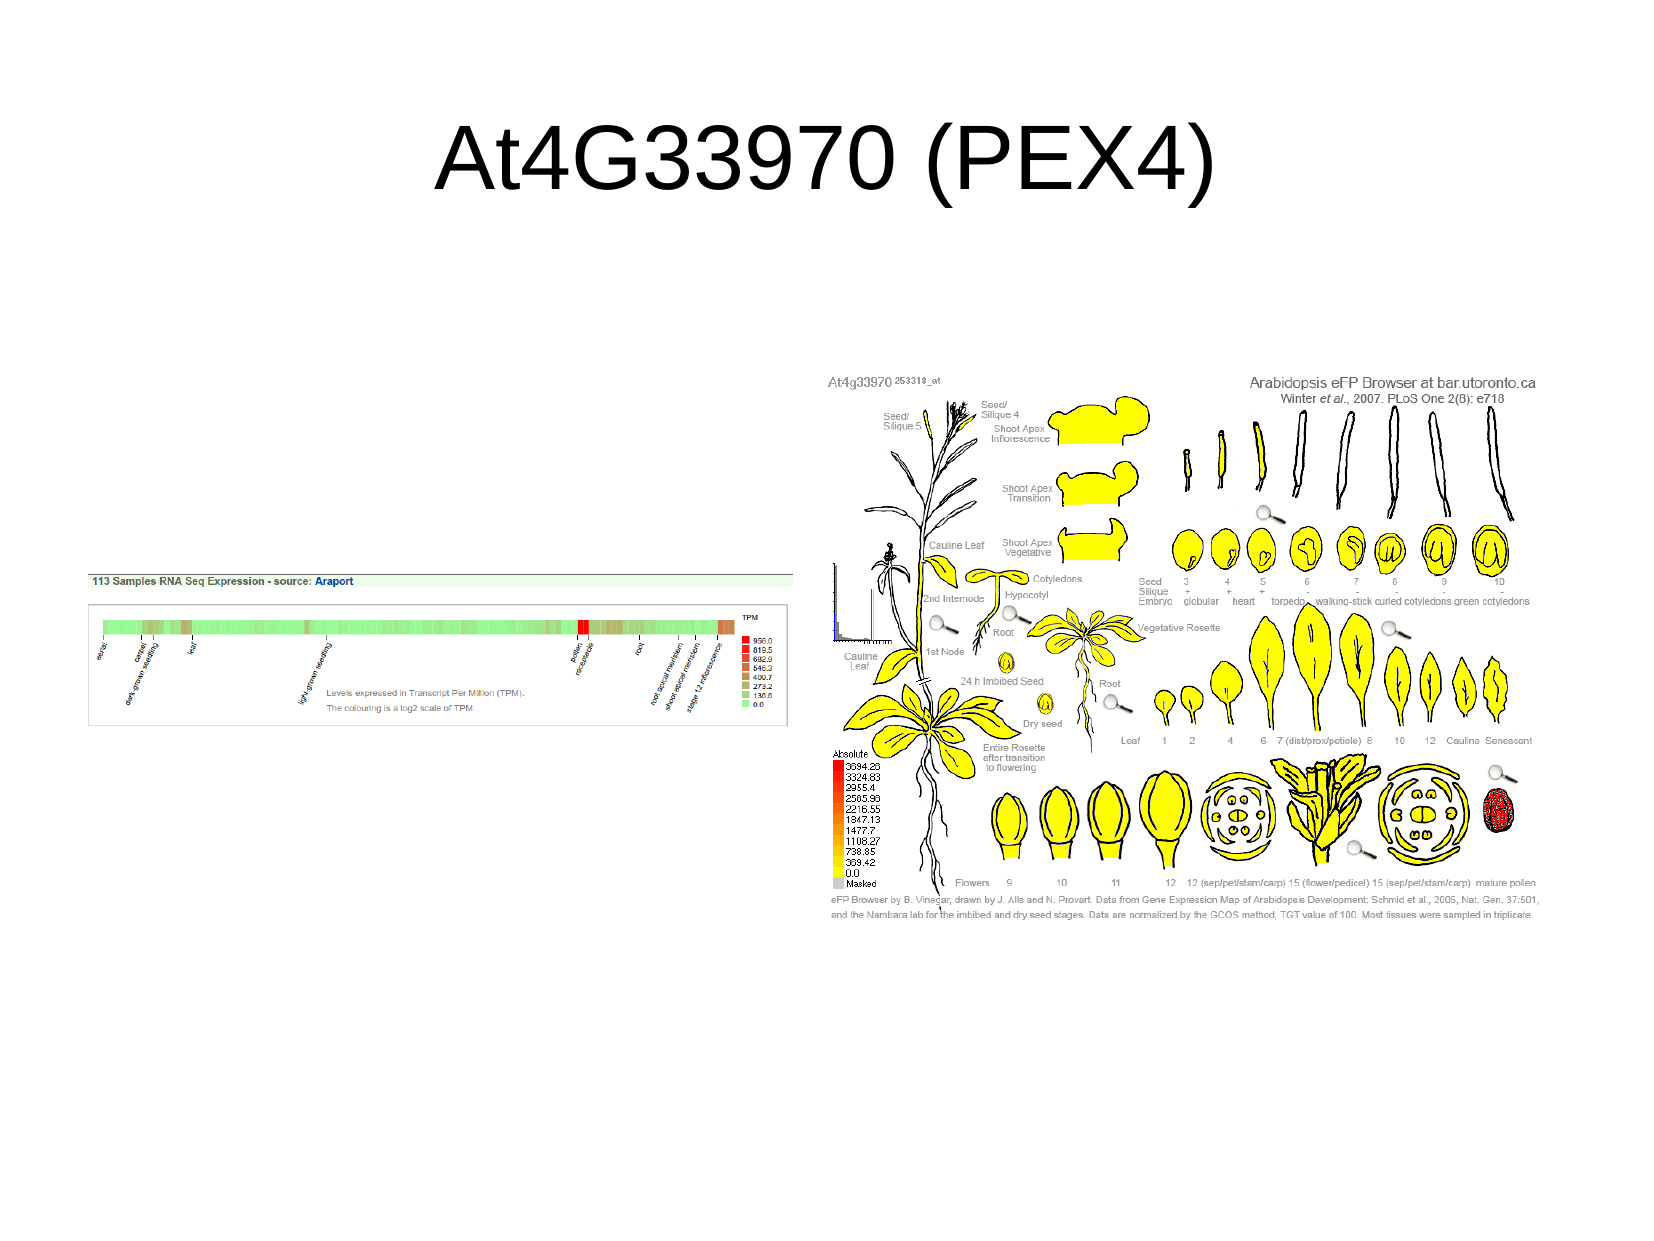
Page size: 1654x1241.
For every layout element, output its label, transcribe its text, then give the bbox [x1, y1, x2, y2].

picture [828, 374, 1539, 925]
picture [82, 574, 793, 726]
title At4G33970 (PEX4) [82, 49, 1571, 257]
